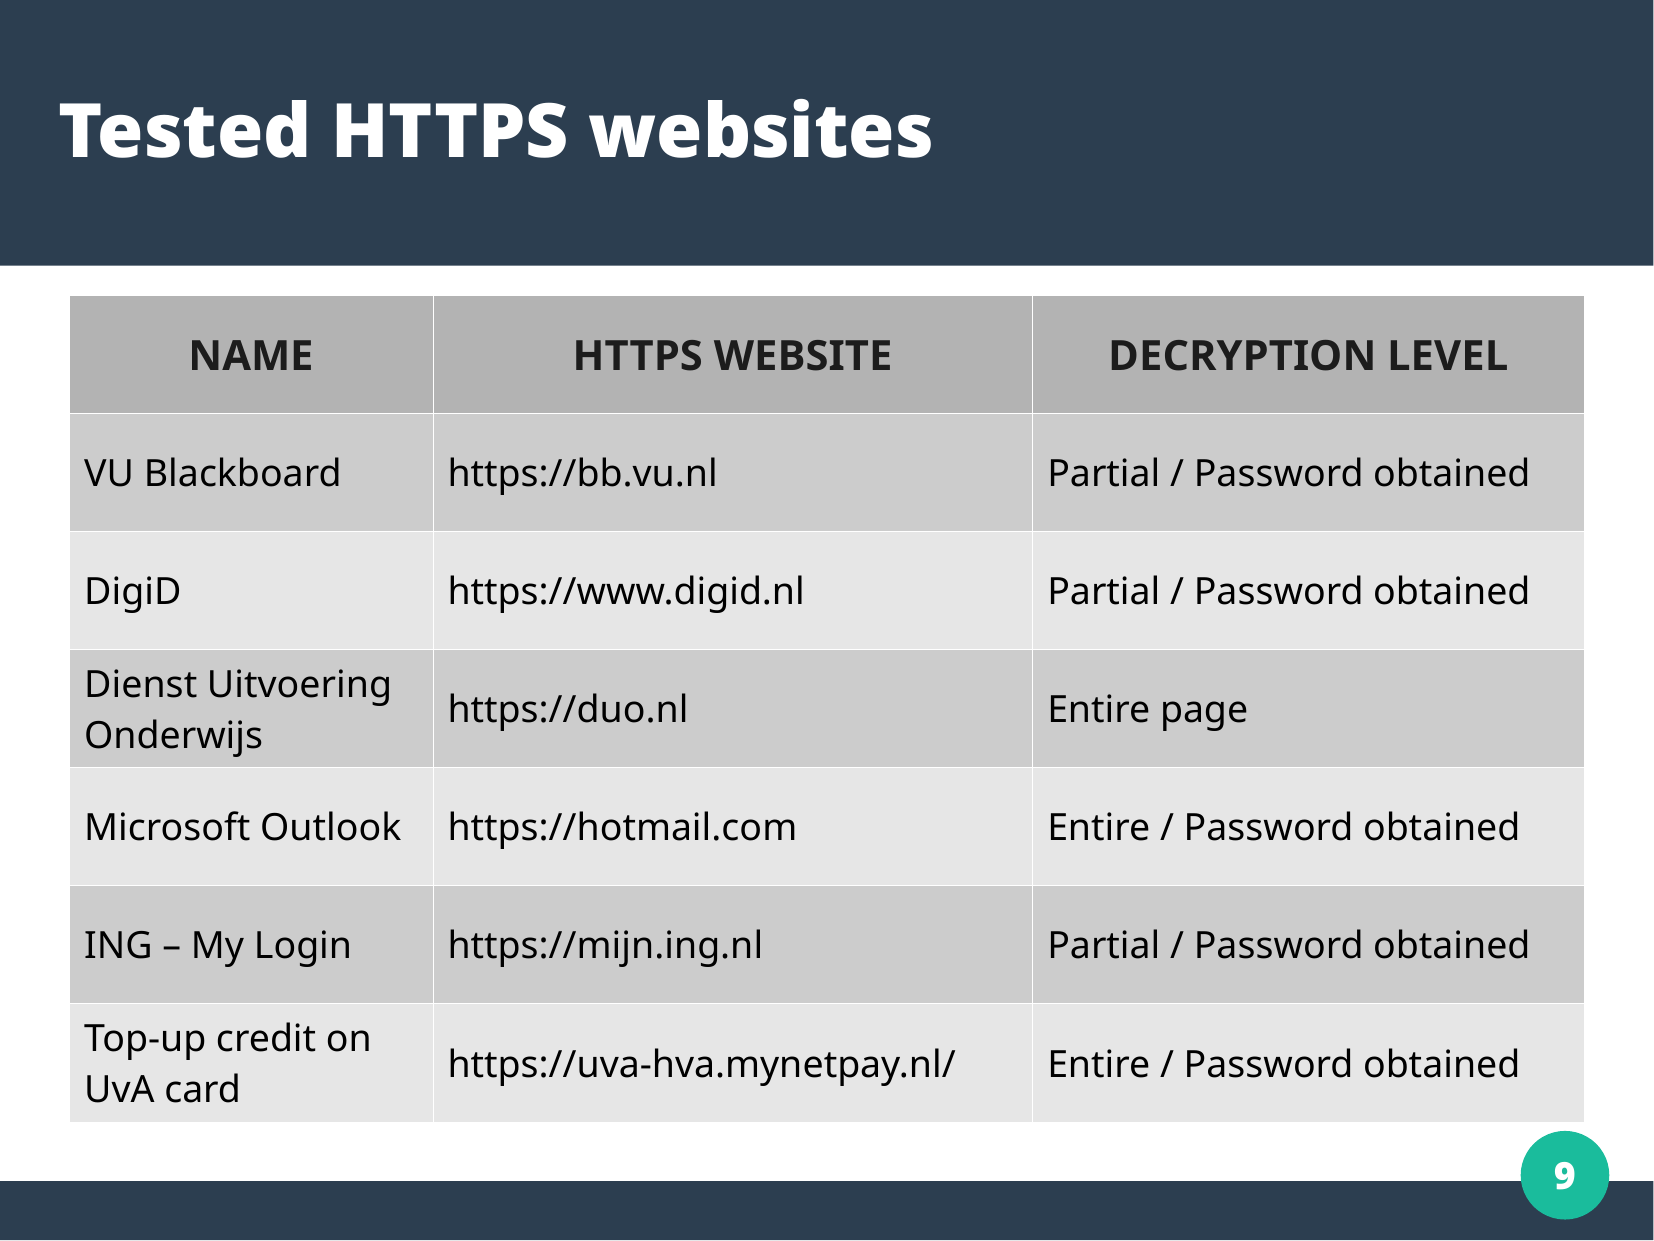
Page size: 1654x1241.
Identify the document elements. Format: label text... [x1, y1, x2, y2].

title Tested HTTPS websites [59, 49, 1595, 207]
table_cell Partial / Password obtained [1033, 886, 1584, 1003]
table_cell Entire / Password obtained [1033, 1004, 1584, 1122]
table_header DECRYPTION LEVEL [1033, 296, 1584, 413]
table_cell https://www.digid.nl [434, 532, 1032, 649]
table_cell Microsoft Outlook [70, 768, 433, 885]
table_cell Partial / Password obtained [1033, 532, 1584, 649]
table_cell https://hotmail.com [434, 768, 1032, 885]
table_cell Entire / Password obtained [1033, 768, 1584, 885]
table_cell ING – My Login [70, 886, 433, 1003]
table_cell DigiD [70, 532, 433, 649]
table_cell https://duo.nl [434, 650, 1032, 767]
table_cell Partial / Password obtained [1033, 414, 1584, 531]
table_cell https://uva-hva.mynetpay.nl/ [434, 1004, 1032, 1122]
table_header HTTPS WEBSITE [434, 296, 1032, 413]
table_cell Dienst Uitvoering Onderwijs [70, 650, 433, 767]
table_cell https://mijn.ing.nl [434, 886, 1032, 1003]
table_cell Top-up credit on UvA card [70, 1004, 433, 1122]
table_header NAME [70, 296, 433, 413]
table_cell Entire page [1033, 650, 1584, 767]
table_cell VU Blackboard [70, 414, 433, 531]
table_cell https://bb.vu.nl [434, 414, 1032, 531]
